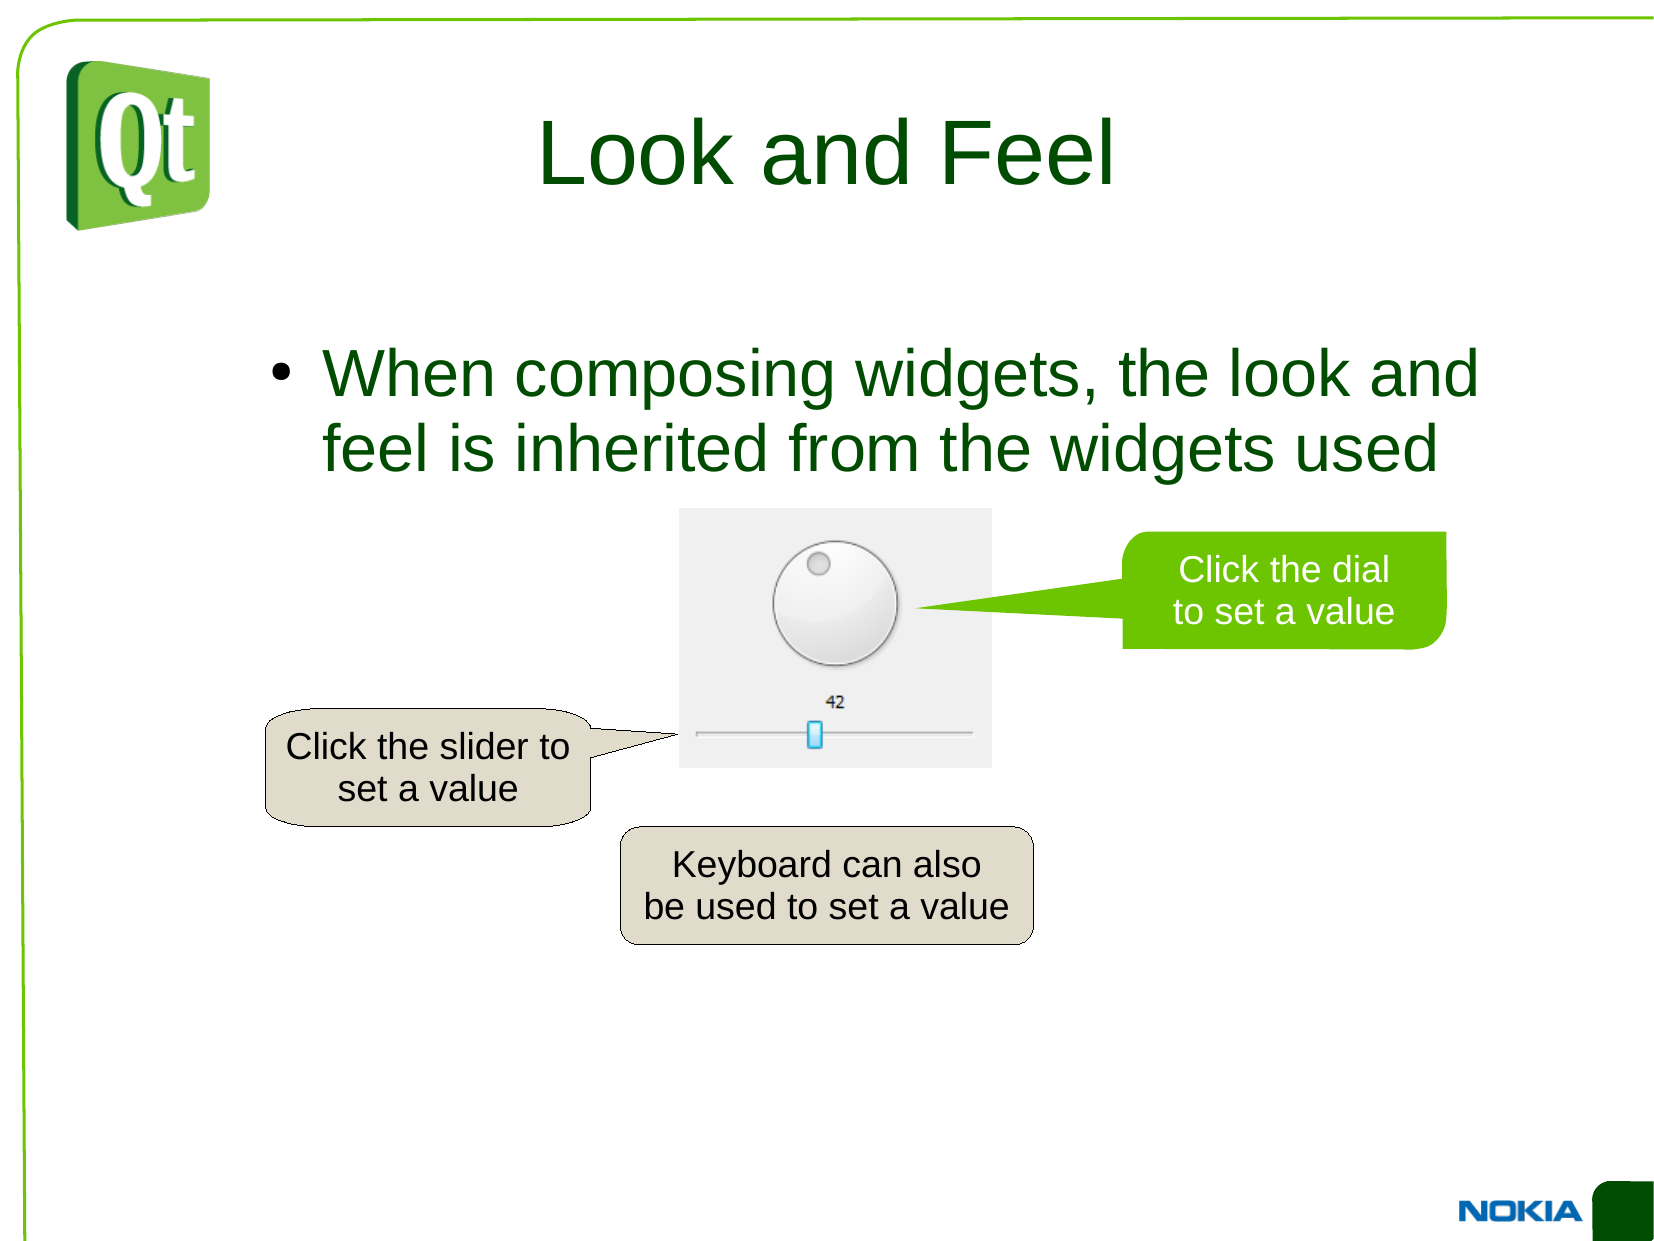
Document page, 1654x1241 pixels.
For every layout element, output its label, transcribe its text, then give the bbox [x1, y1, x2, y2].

text_box Click the slider to set a value [265, 708, 678, 827]
picture [1459, 1200, 1583, 1222]
picture [679, 508, 992, 768]
picture [66, 61, 82, 231]
title Look and Feel [82, 56, 1571, 250]
text_box Keyboard can also be used to set a value [620, 826, 1034, 945]
list When composing widgets, the look and feel is inherited from the widgets used [251, 336, 1571, 1100]
text_box [915, 578, 1152, 621]
text_box Click the dial to set a value [1122, 531, 1447, 650]
